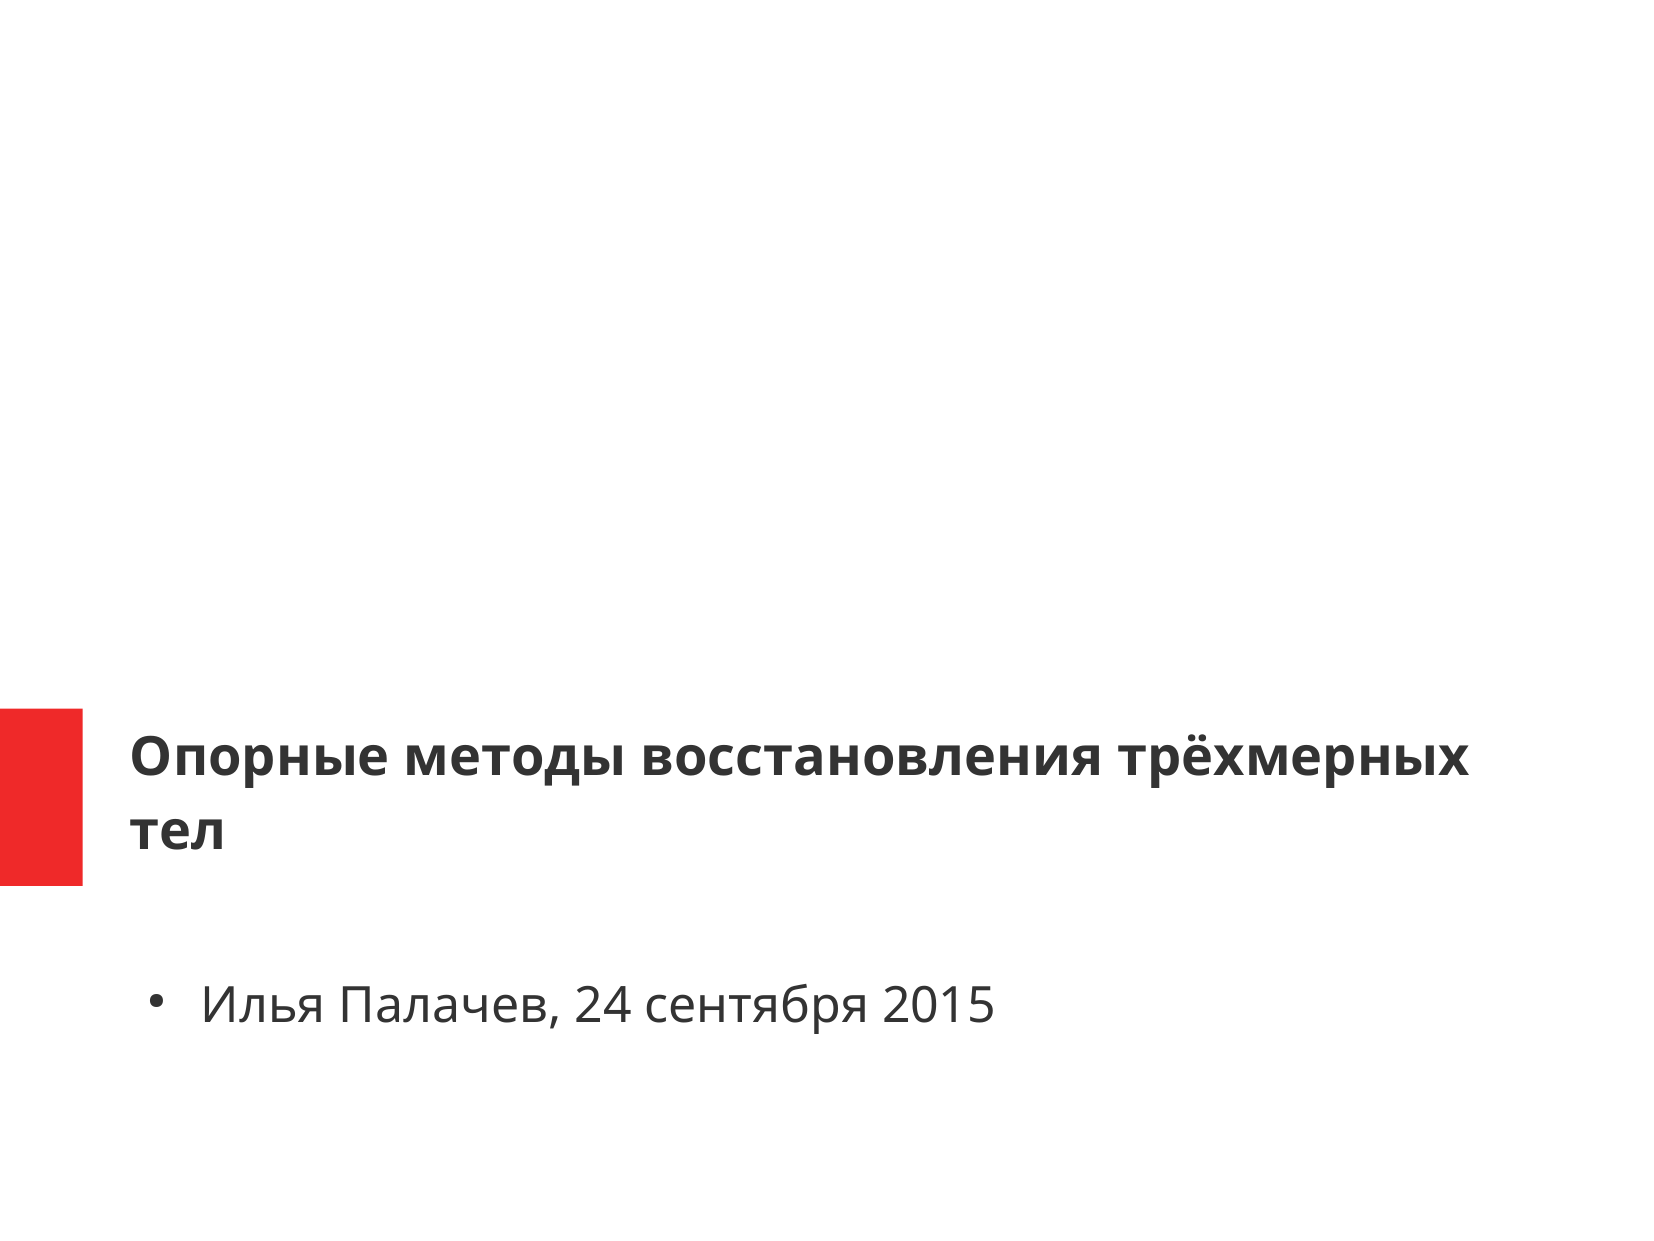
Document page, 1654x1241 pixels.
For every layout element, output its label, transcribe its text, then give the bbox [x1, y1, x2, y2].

list Илья Палачев, 24 сентября 2015 [129, 968, 1536, 1130]
title Опорные методы восстановления трёхмерных тел [129, 673, 1536, 910]
